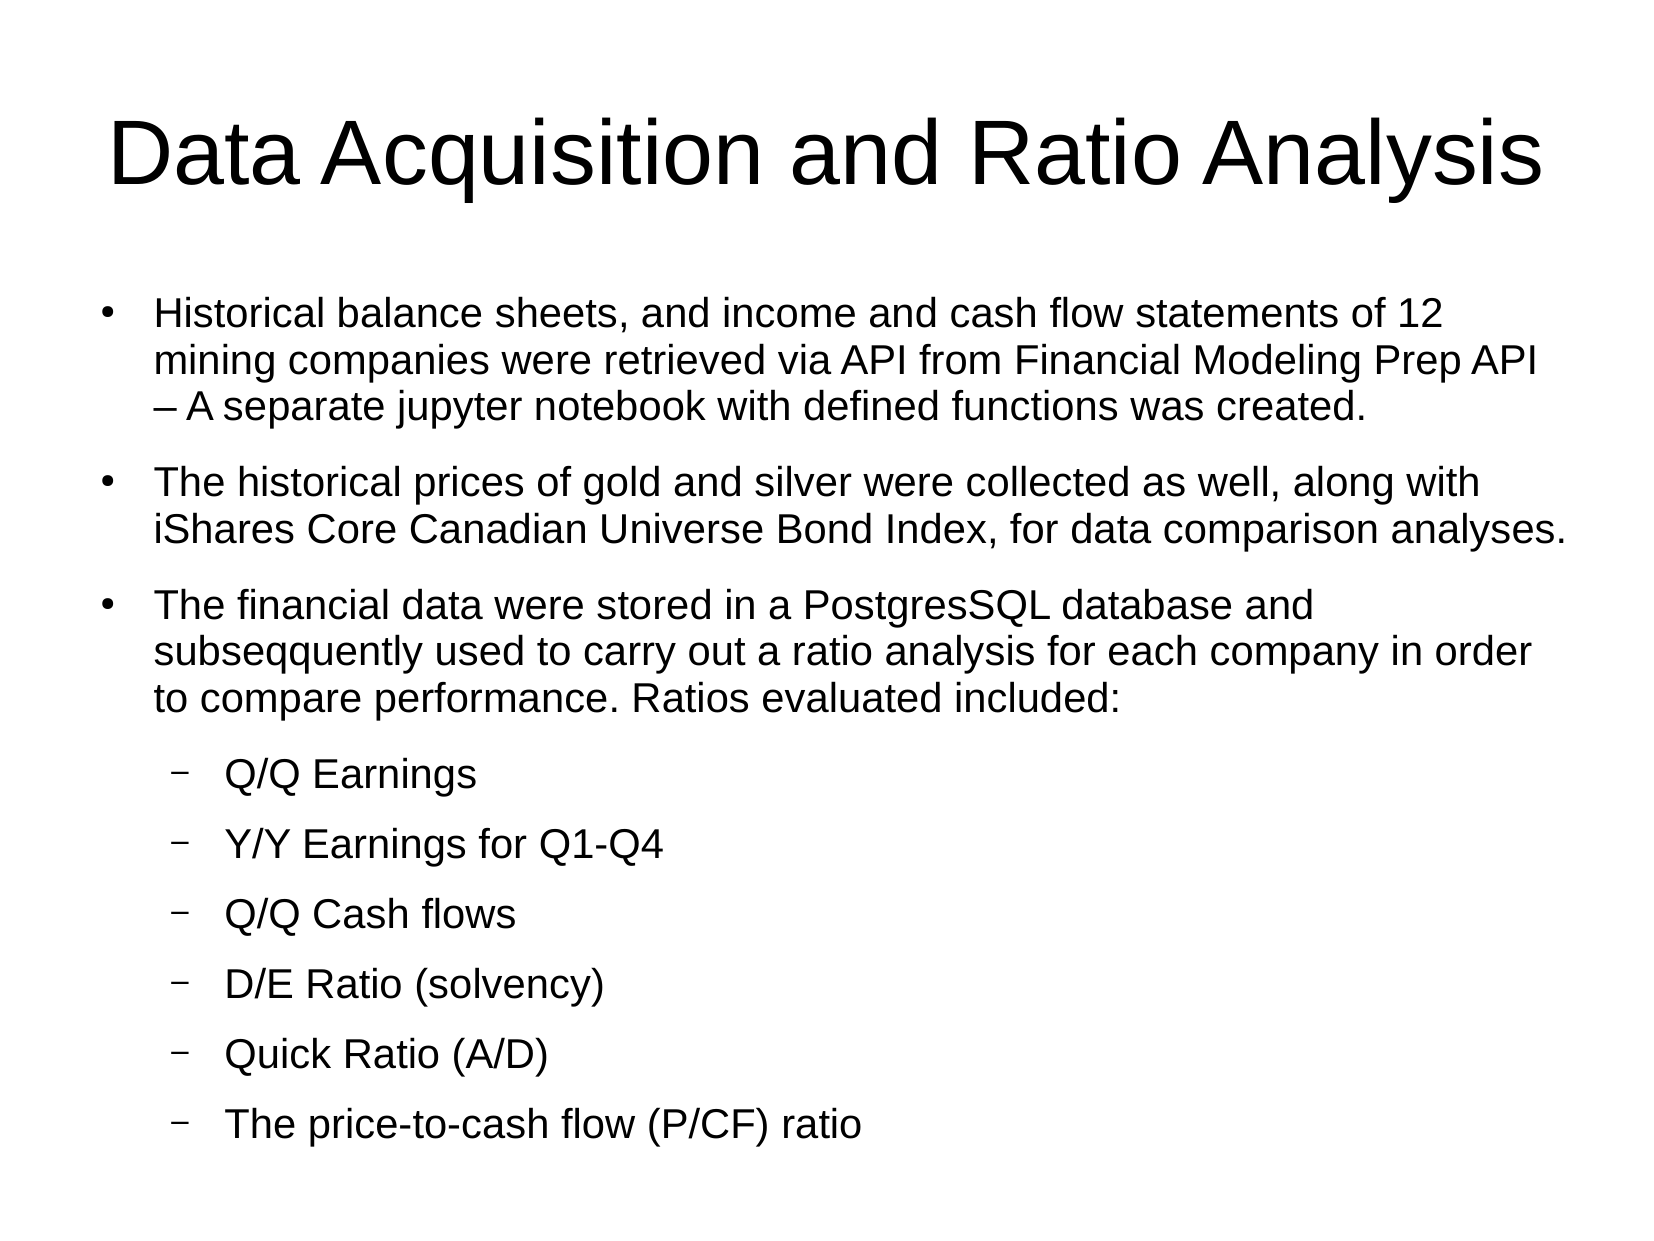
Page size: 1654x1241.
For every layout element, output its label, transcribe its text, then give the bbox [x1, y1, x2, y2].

list Historical balance sheets, and income and cash flow statements of 12 mining companies were retrieved via API from Financial Modeling Prep API – A separate jupyter notebook with defined functions was created. The historical prices of gold and silver were collected as well, along with iShares Core Canadian Universe Bond Index, for data comparison analyses. The financial data were stored in a PostgresSQL database and subseqquently used to carry out a ratio analysis for each company in order to compare performance. Ratios evaluated included: Q/Q Earnings Y/Y Earnings for Q1-Q4 Q/Q Cash flows D/E Ratio (solvency) Quick Ratio (A/D) The price-to-cash flow (P/CF) ratio [82, 290, 1571, 1152]
title Data Acquisition and Ratio Analysis [82, 49, 1571, 257]
